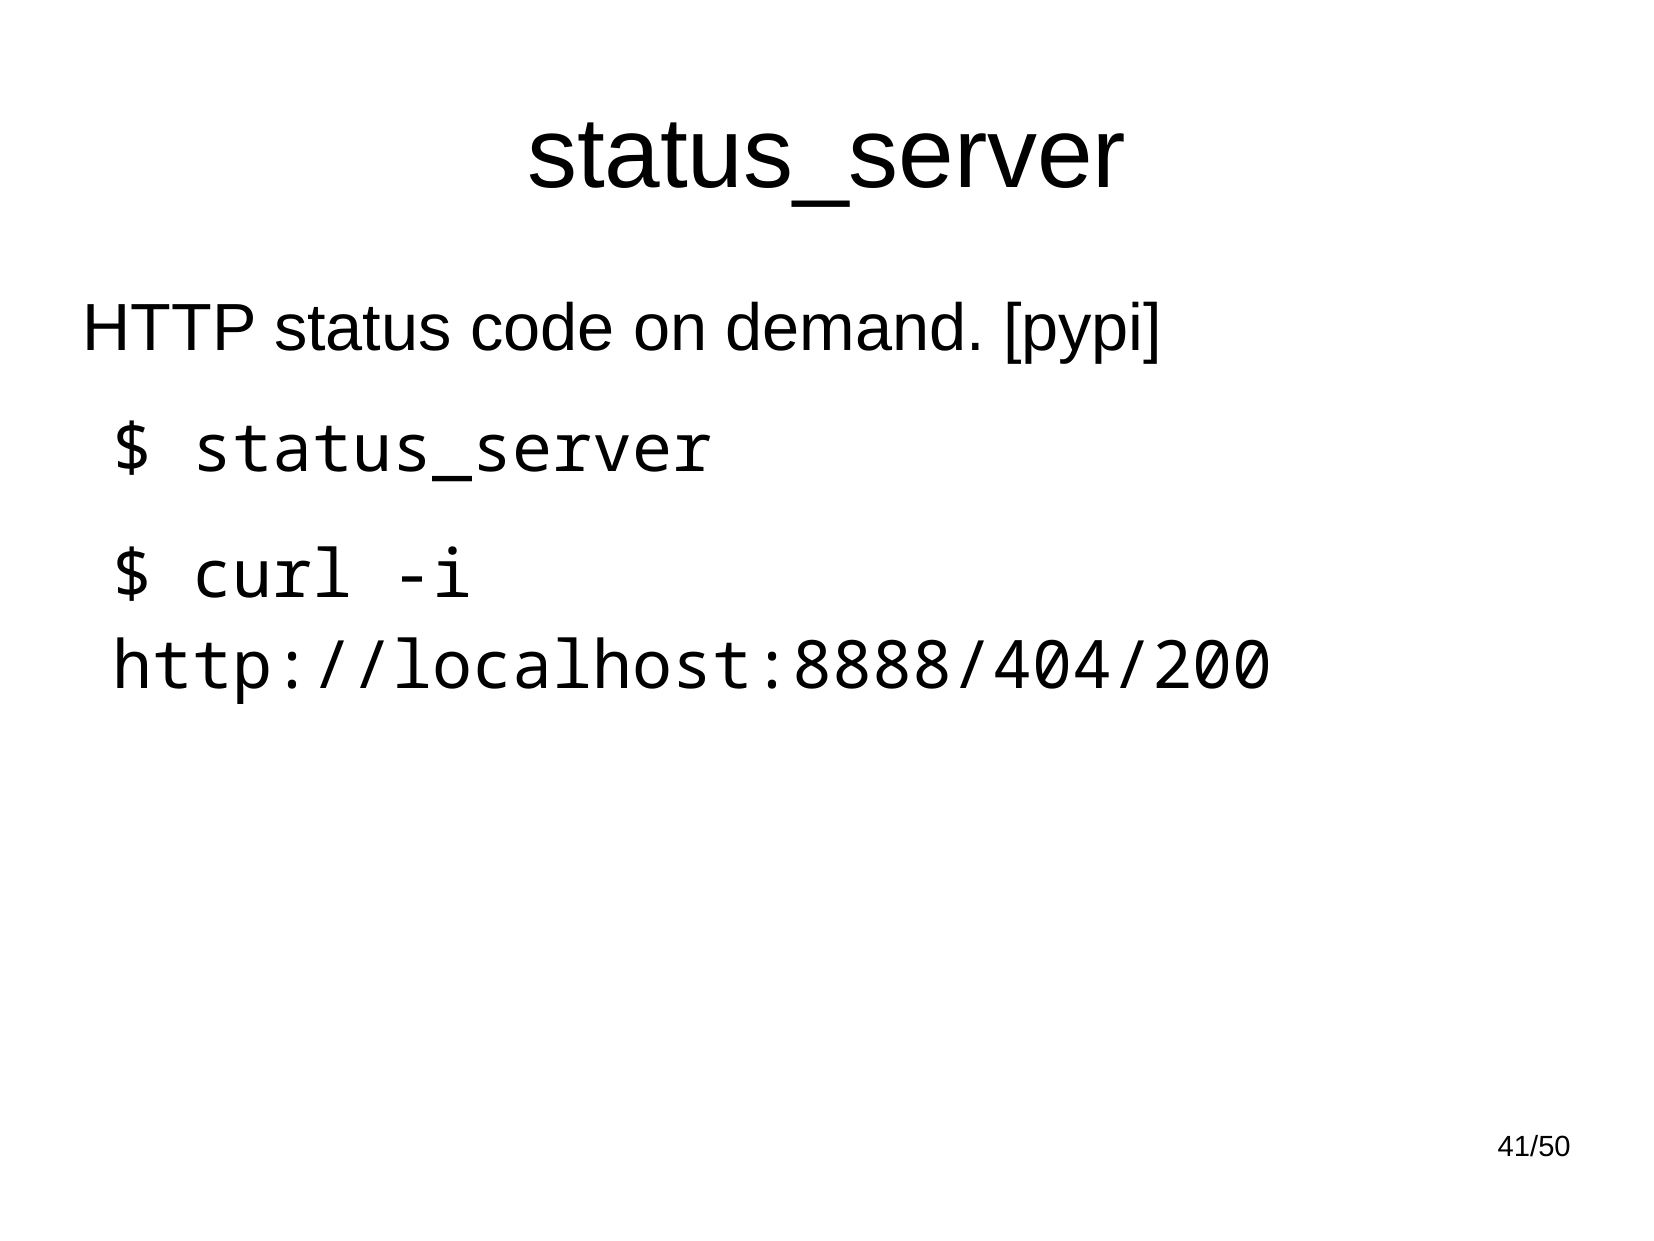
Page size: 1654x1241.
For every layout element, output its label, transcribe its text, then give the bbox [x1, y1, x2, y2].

title status_server [82, 97, 1571, 209]
list HTTP status code on demand. [pypi] $ status_server $ curl -i http://localhost:8888/404/200 [82, 290, 1571, 1010]
